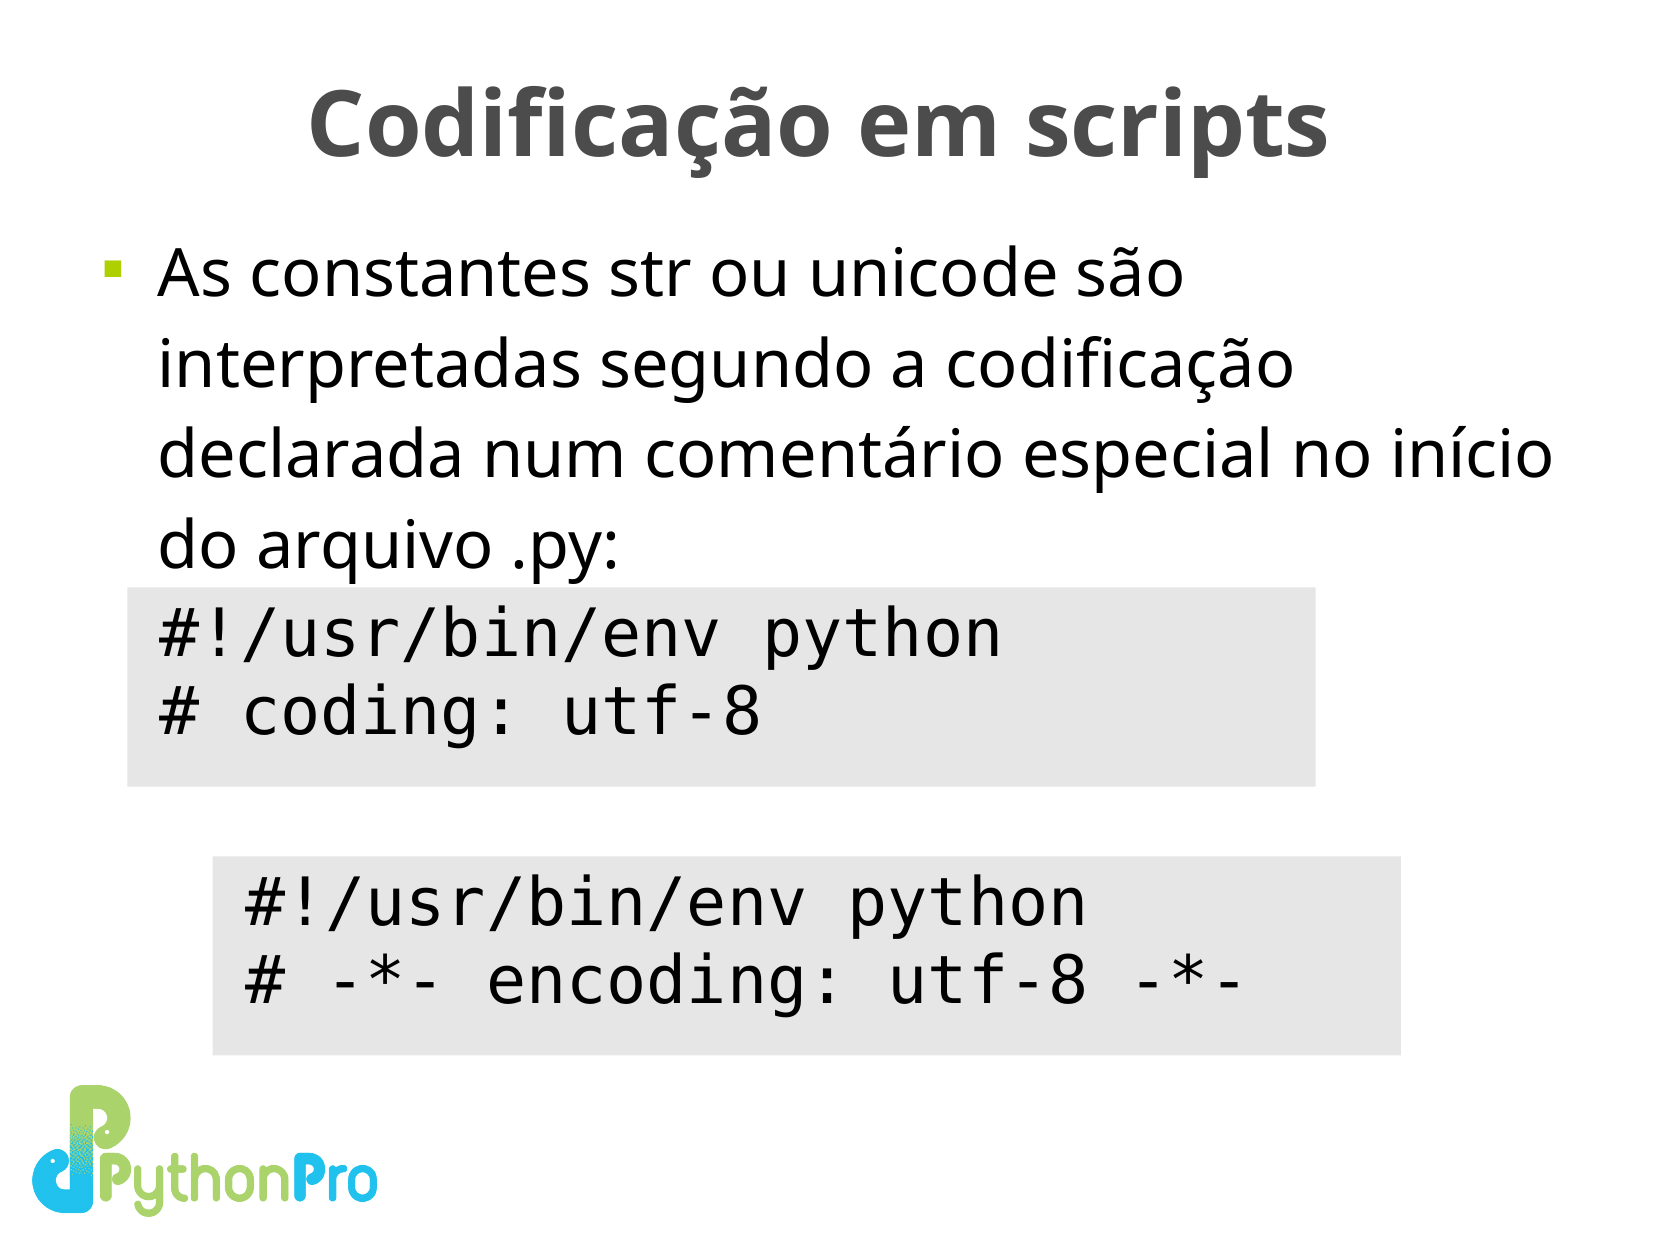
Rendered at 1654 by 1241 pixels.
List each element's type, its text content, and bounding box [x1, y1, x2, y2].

list As constantes str ou unicode são interpretadas segundo a codificação declarada num comentário especial no início do arquivo .py: [86, 225, 1576, 1088]
text_box #!/usr/bin/env python # -*- encoding: utf-8 -*- [212, 856, 1401, 1056]
text_box #!/usr/bin/env python # coding: utf-8 [127, 587, 1316, 787]
title Codificação em scripts [75, 17, 1564, 226]
picture [32, 1085, 377, 1217]
